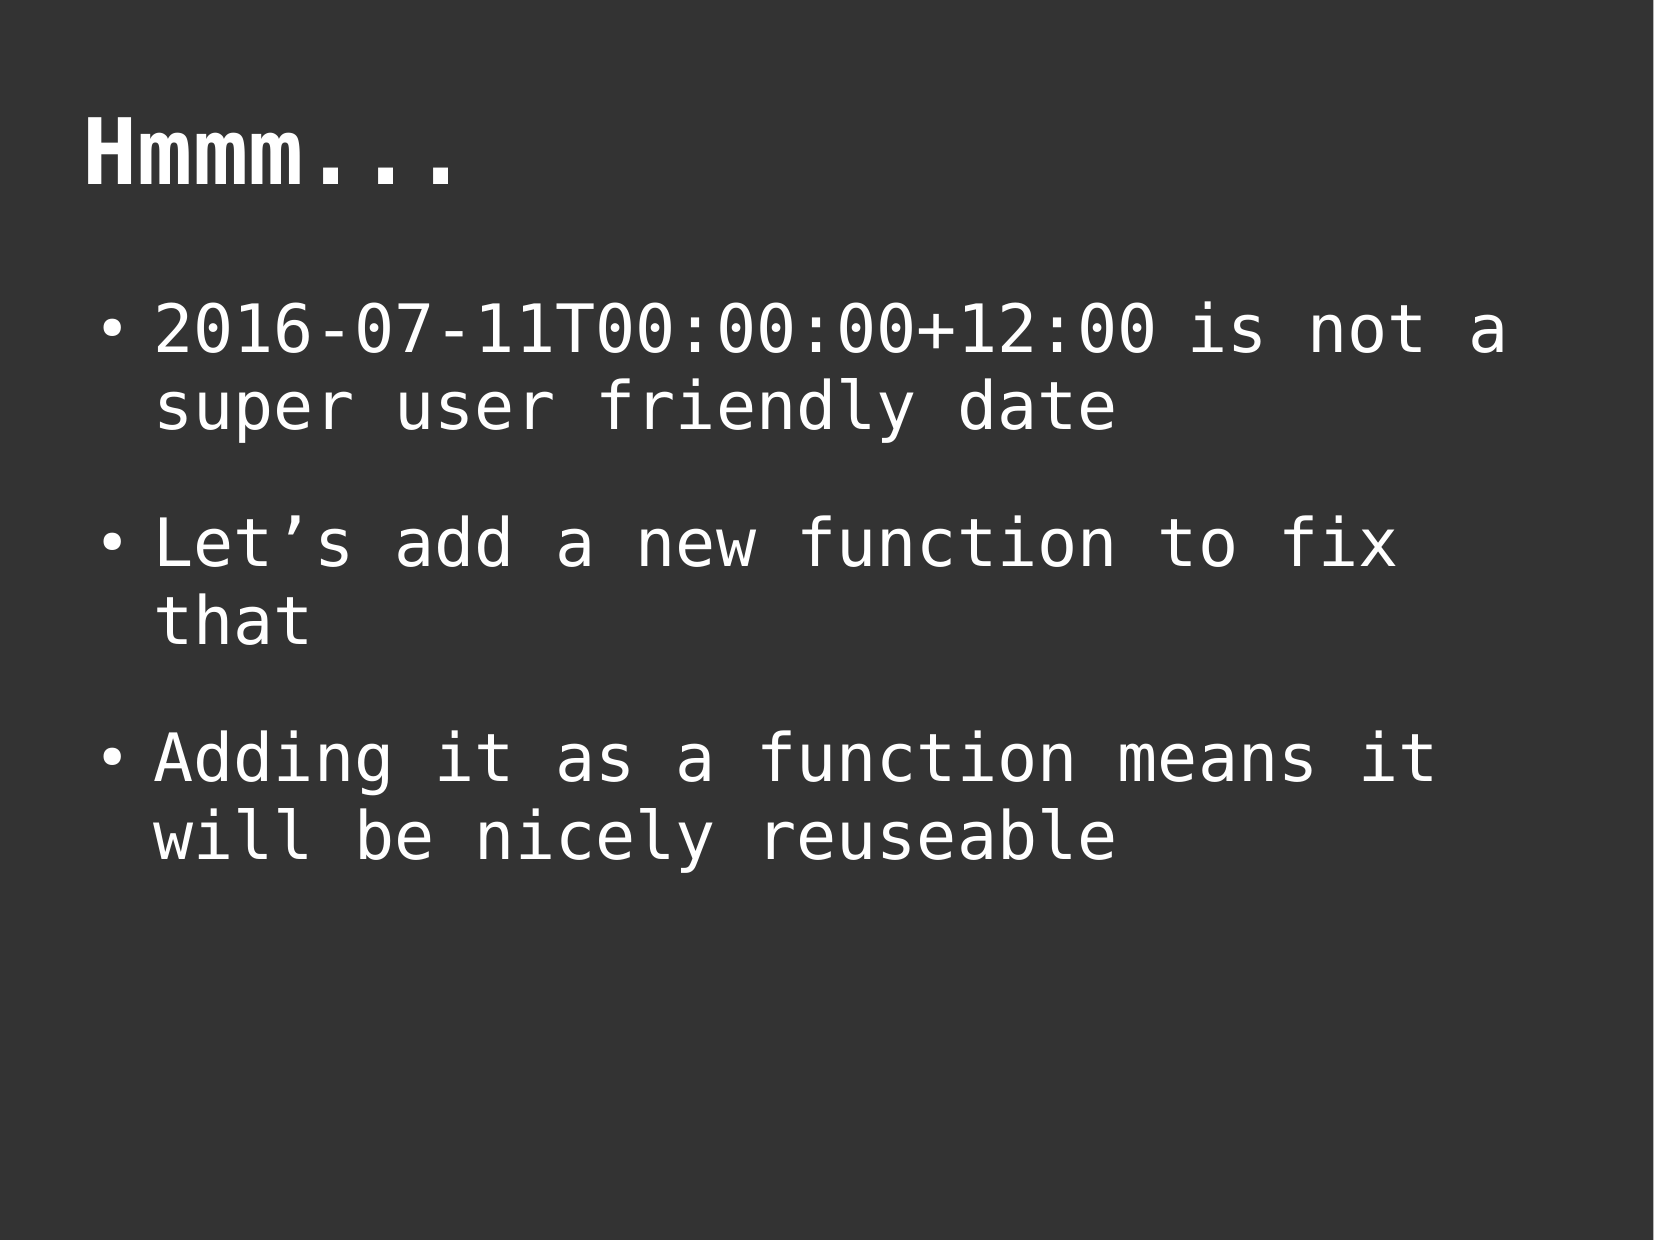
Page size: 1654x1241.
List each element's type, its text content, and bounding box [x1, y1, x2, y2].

title Hmmm... [82, 49, 1571, 257]
list 2016-07-11T00:00:00+12:00 is not a super user friendly date Let’s add a new function to fix that Adding it as a function means it will be nicely reuseable [82, 290, 1571, 1182]
